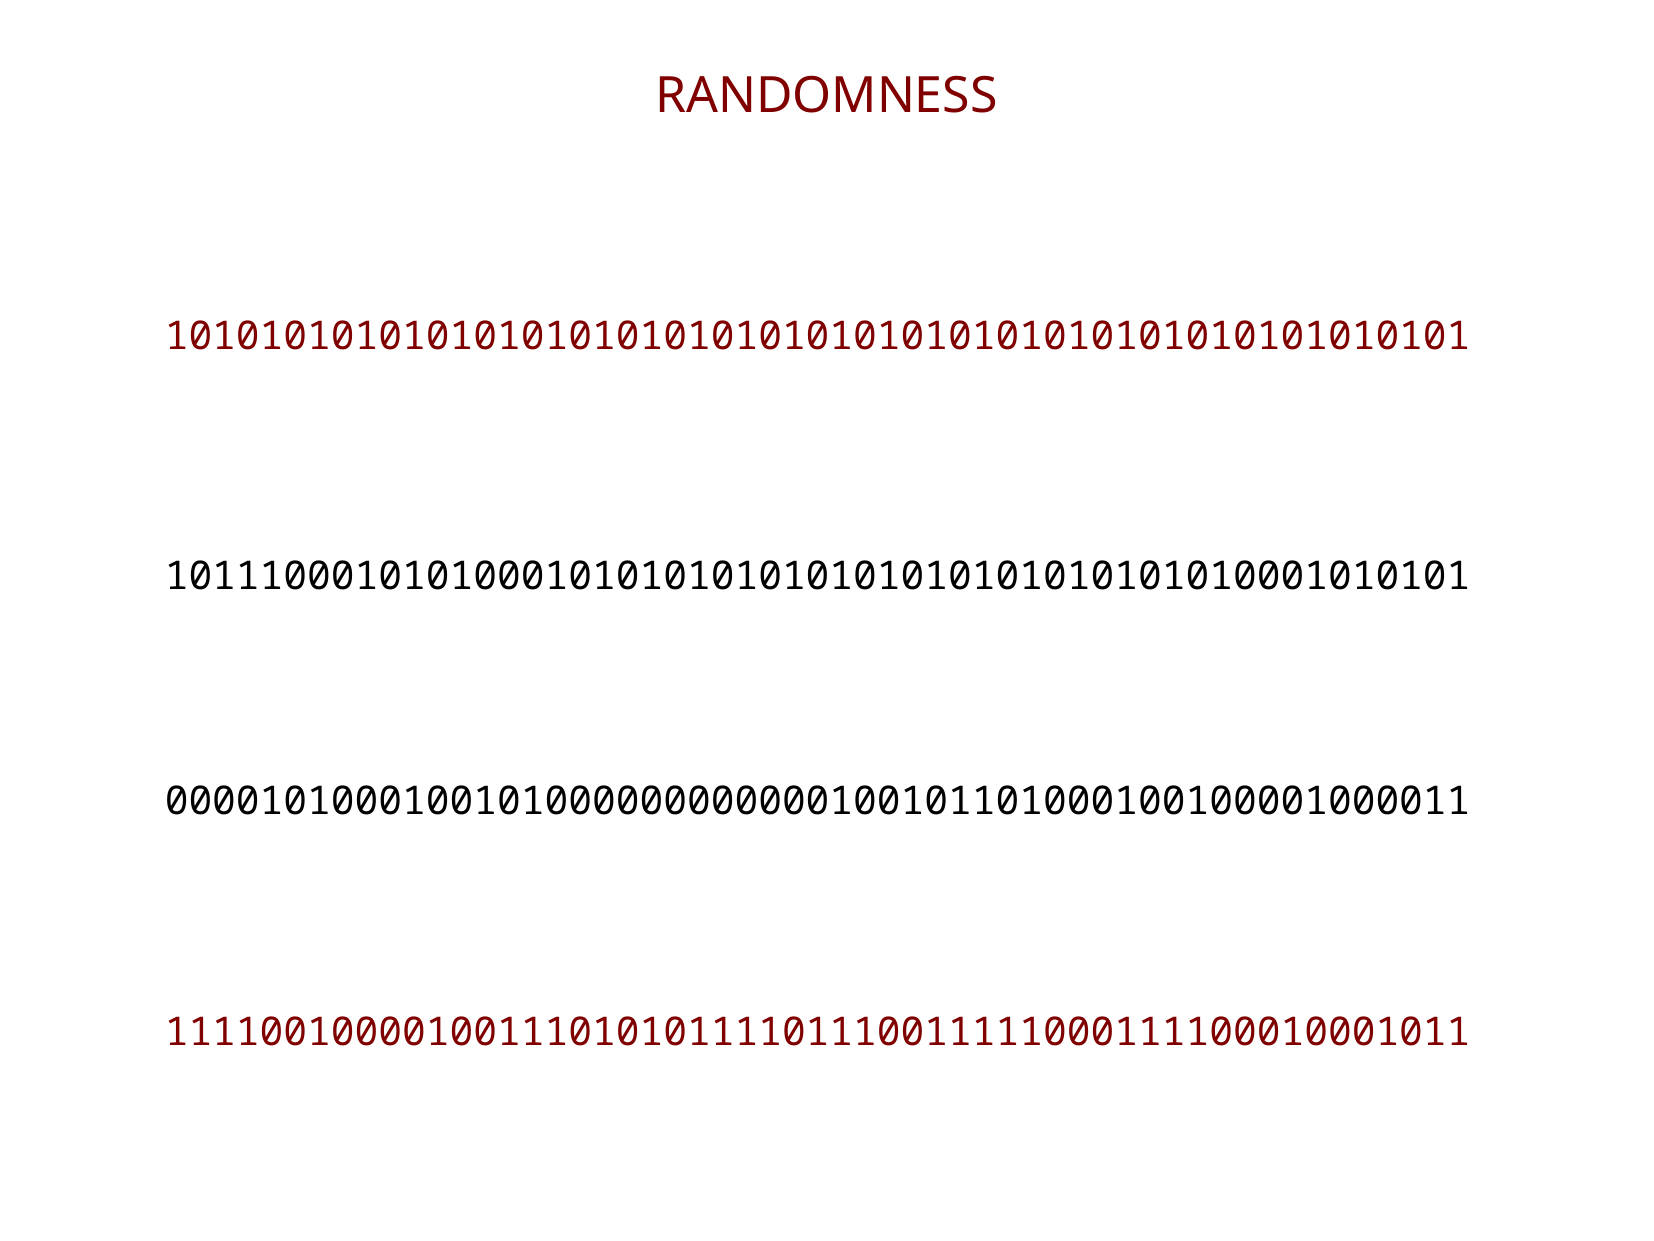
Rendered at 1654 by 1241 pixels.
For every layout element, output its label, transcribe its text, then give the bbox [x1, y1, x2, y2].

text_box 1010101010101010101010101010101010101010101010101010101 [150, 300, 1561, 355]
text_box 1011100010101000101010101010101010101010101010001010101 [150, 540, 1501, 595]
text_box 1111001000010011101010111101110011111000111100010001011 [150, 995, 1501, 1051]
title RANDOMNESS [82, 64, 1571, 123]
text_box 0000101000100101000000000000100101101000100100001000011 [150, 765, 1501, 820]
